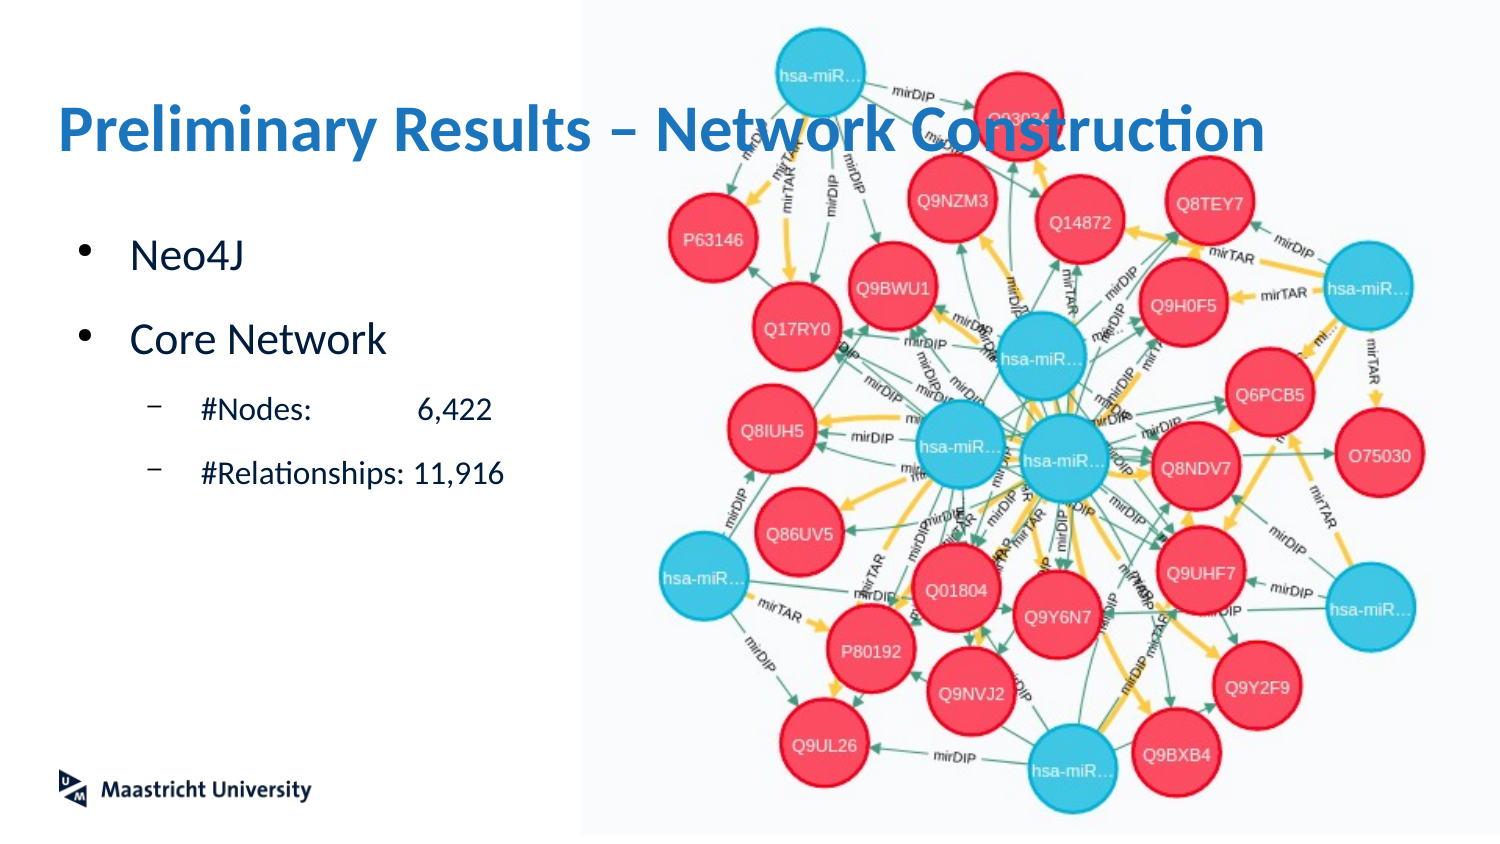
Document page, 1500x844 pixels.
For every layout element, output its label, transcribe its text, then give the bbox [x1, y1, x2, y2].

title Preliminary Results – Network Construction [59, 56, 1425, 213]
picture [581, 0, 1500, 835]
list Neo4J Core Network #Nodes: 6,422 #Relationships: 11,916 [59, 224, 1425, 772]
